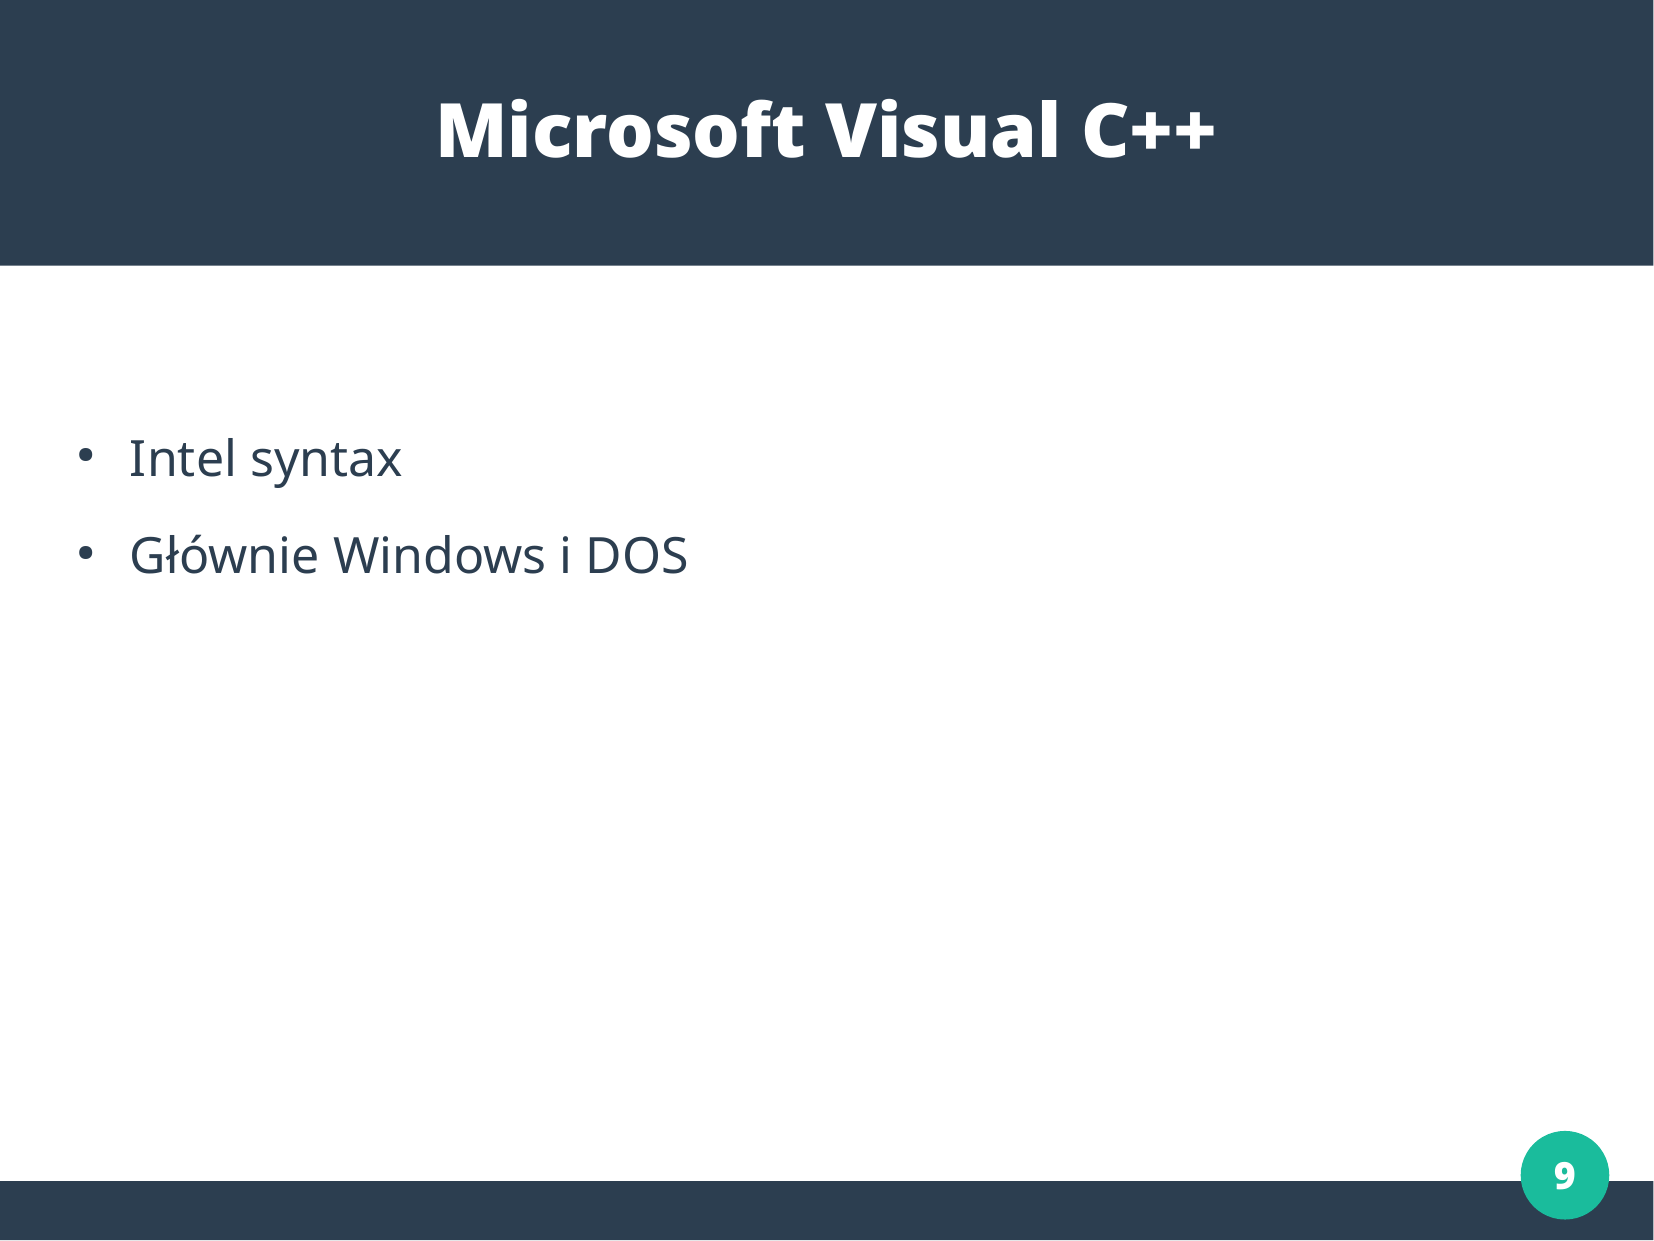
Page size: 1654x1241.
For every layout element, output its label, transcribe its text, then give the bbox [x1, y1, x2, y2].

title Microsoft Visual C++ [59, 49, 1595, 207]
list Intel syntax Głównie Windows i DOS [59, 324, 1595, 1152]
